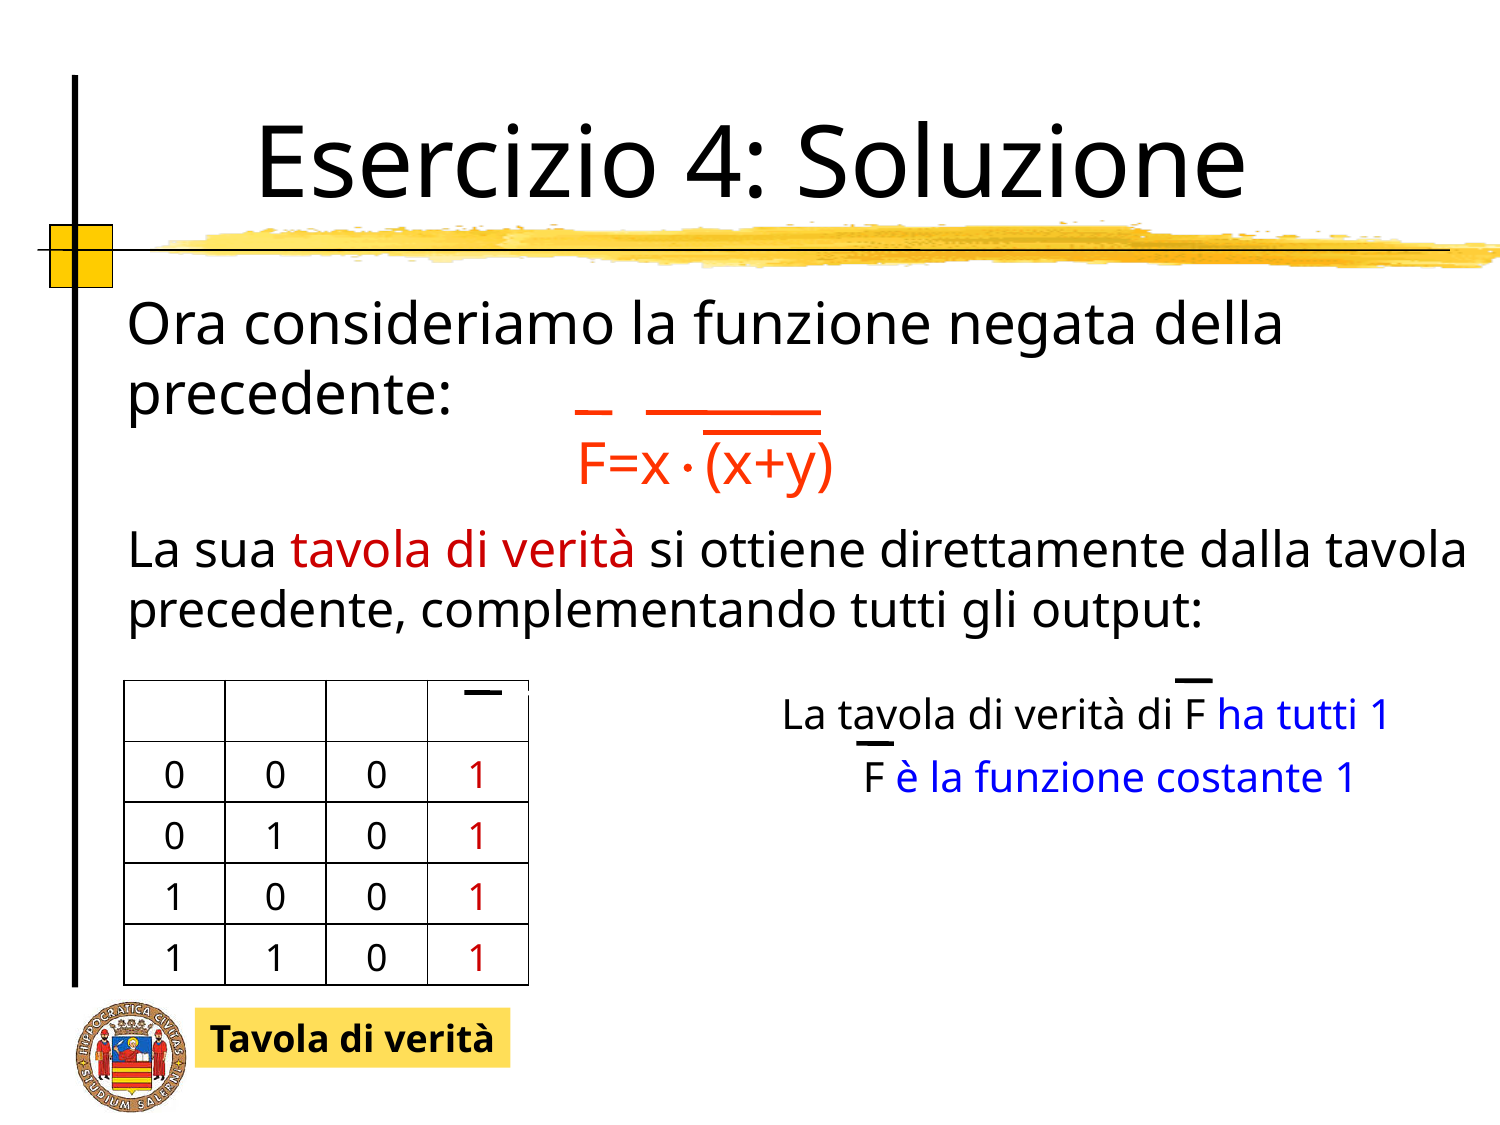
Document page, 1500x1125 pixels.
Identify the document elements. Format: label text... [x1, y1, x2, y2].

table_cell 1 [226, 803, 325, 862]
table_cell 0 [327, 925, 427, 984]
picture [75, 999, 187, 1113]
table_cell 0 [226, 742, 325, 801]
text_box La tavola di verità di F ha tutti 1 [679, 680, 1500, 796]
text_box Ora consideriamo la funzione negata della precedente: F=x(x+y) [112, 278, 1500, 504]
title Esercizio 4: Soluzione [66, 37, 1438, 225]
table_cell 0 [327, 742, 427, 801]
picture [150, 215, 1500, 278]
table_cell 1 [226, 925, 325, 984]
table_header y [226, 681, 325, 741]
table_cell 0 [226, 864, 325, 923]
table_cell 1 [428, 864, 528, 923]
text_box Tavola di verità [194, 1007, 511, 1068]
text_box La sua tavola di verità si ottiene direttamente dalla tavola precedente, complementando tutti gli output: [112, 510, 1500, 786]
table_cell 1 [428, 742, 528, 801]
table_cell 0 [125, 742, 224, 801]
table_cell 0 [327, 864, 427, 923]
table_cell 0 [327, 803, 427, 862]
table_header F [327, 681, 427, 741]
table_cell 0 [125, 803, 224, 862]
table_header x [125, 681, 224, 741]
table_cell 1 [125, 864, 224, 923]
table_cell 1 [428, 803, 528, 862]
text_box F è la funzione costante 1 [702, 743, 1500, 859]
table_cell 1 [428, 925, 528, 984]
table_header F [428, 681, 528, 741]
table_cell 1 [125, 925, 224, 984]
